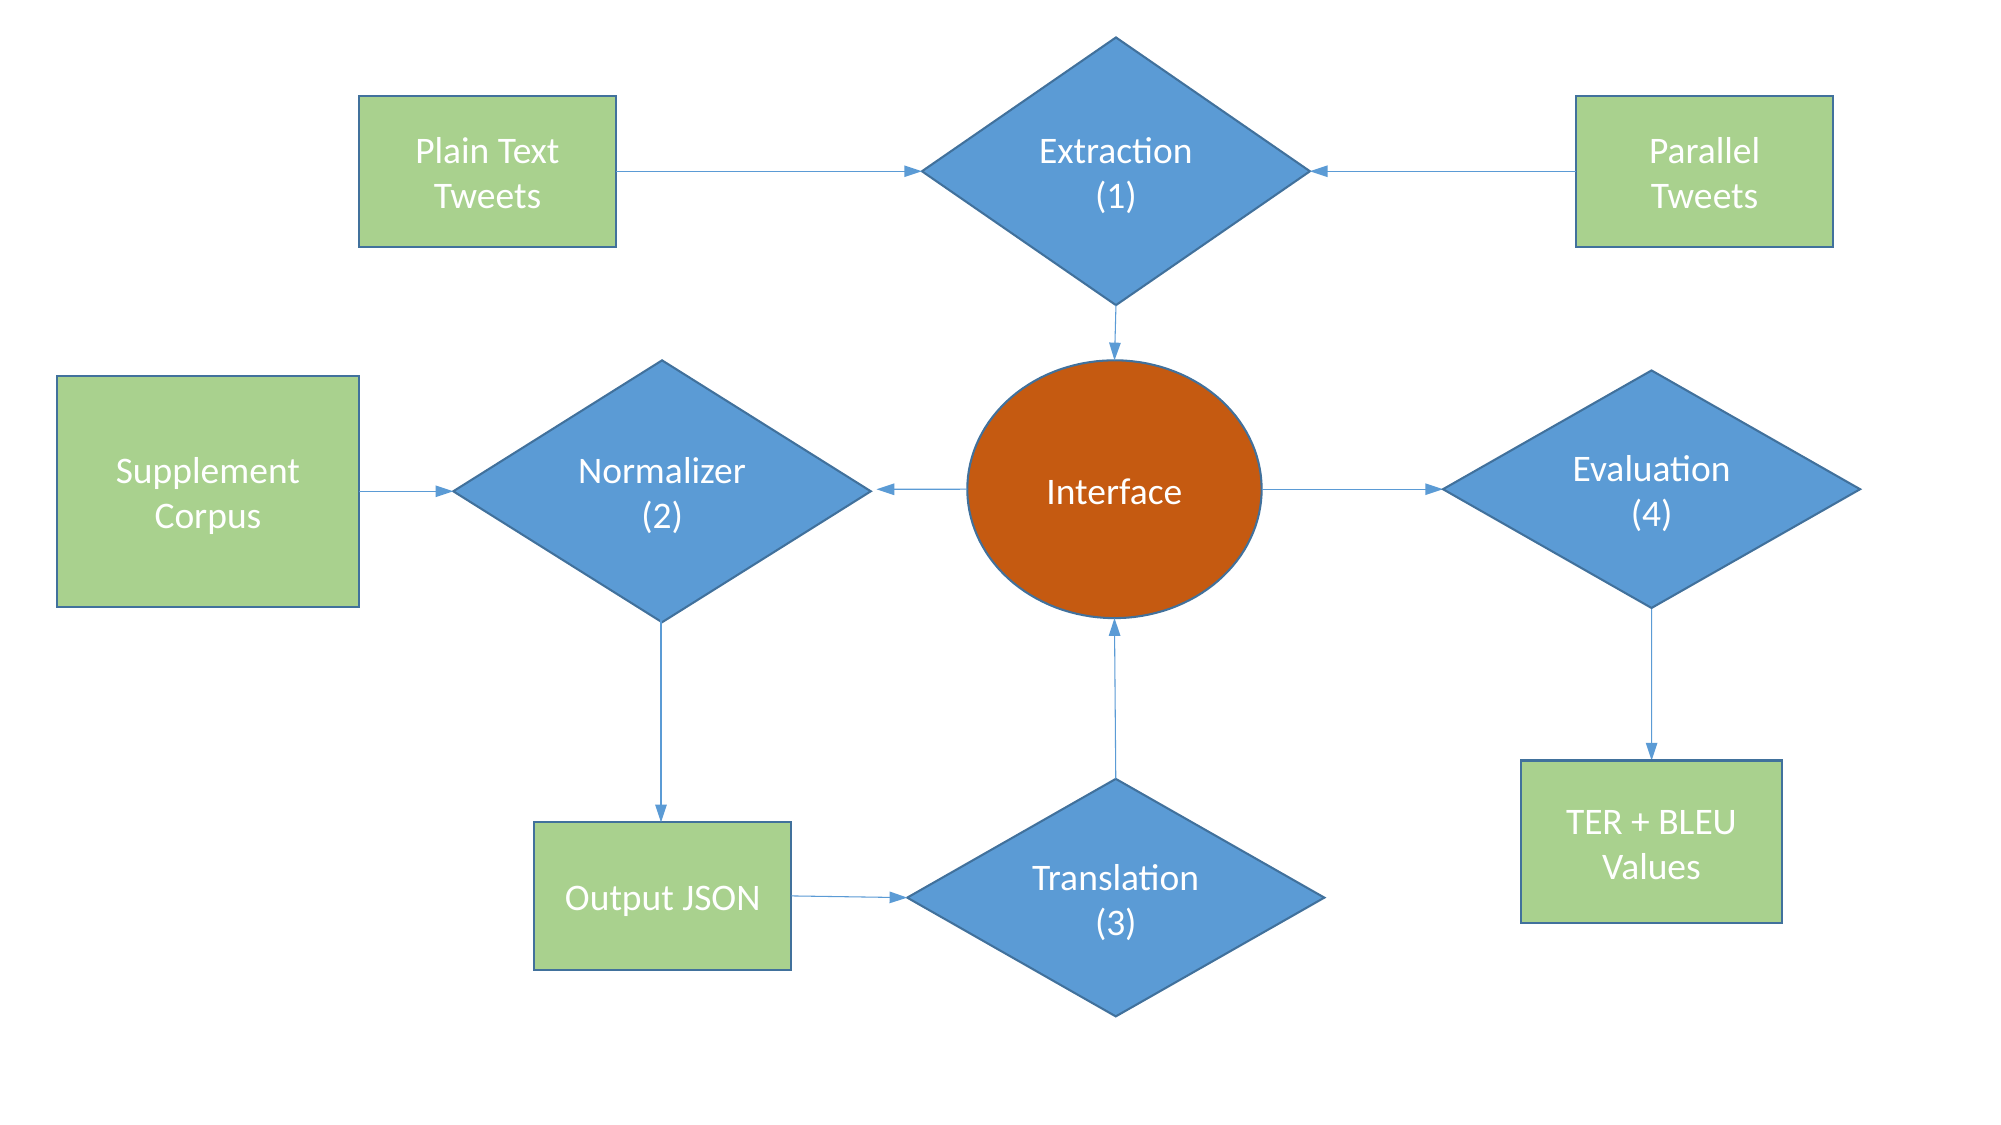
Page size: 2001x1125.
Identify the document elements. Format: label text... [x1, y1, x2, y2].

text_box TER + BLEU Values [1521, 761, 1782, 923]
text_box Evaluation (4) [1443, 370, 1861, 608]
text_box Supplement Corpus [57, 376, 359, 607]
text_box Plain Text Tweets [359, 96, 616, 247]
text_box Parallel Tweets [1576, 96, 1833, 247]
text_box Output JSON [534, 822, 791, 970]
text_box Extraction (1) [922, 37, 1310, 305]
text_box Normalizer (2) [453, 360, 871, 623]
text_box Translation (3) [907, 779, 1325, 1017]
text_box Interface [967, 360, 1262, 619]
